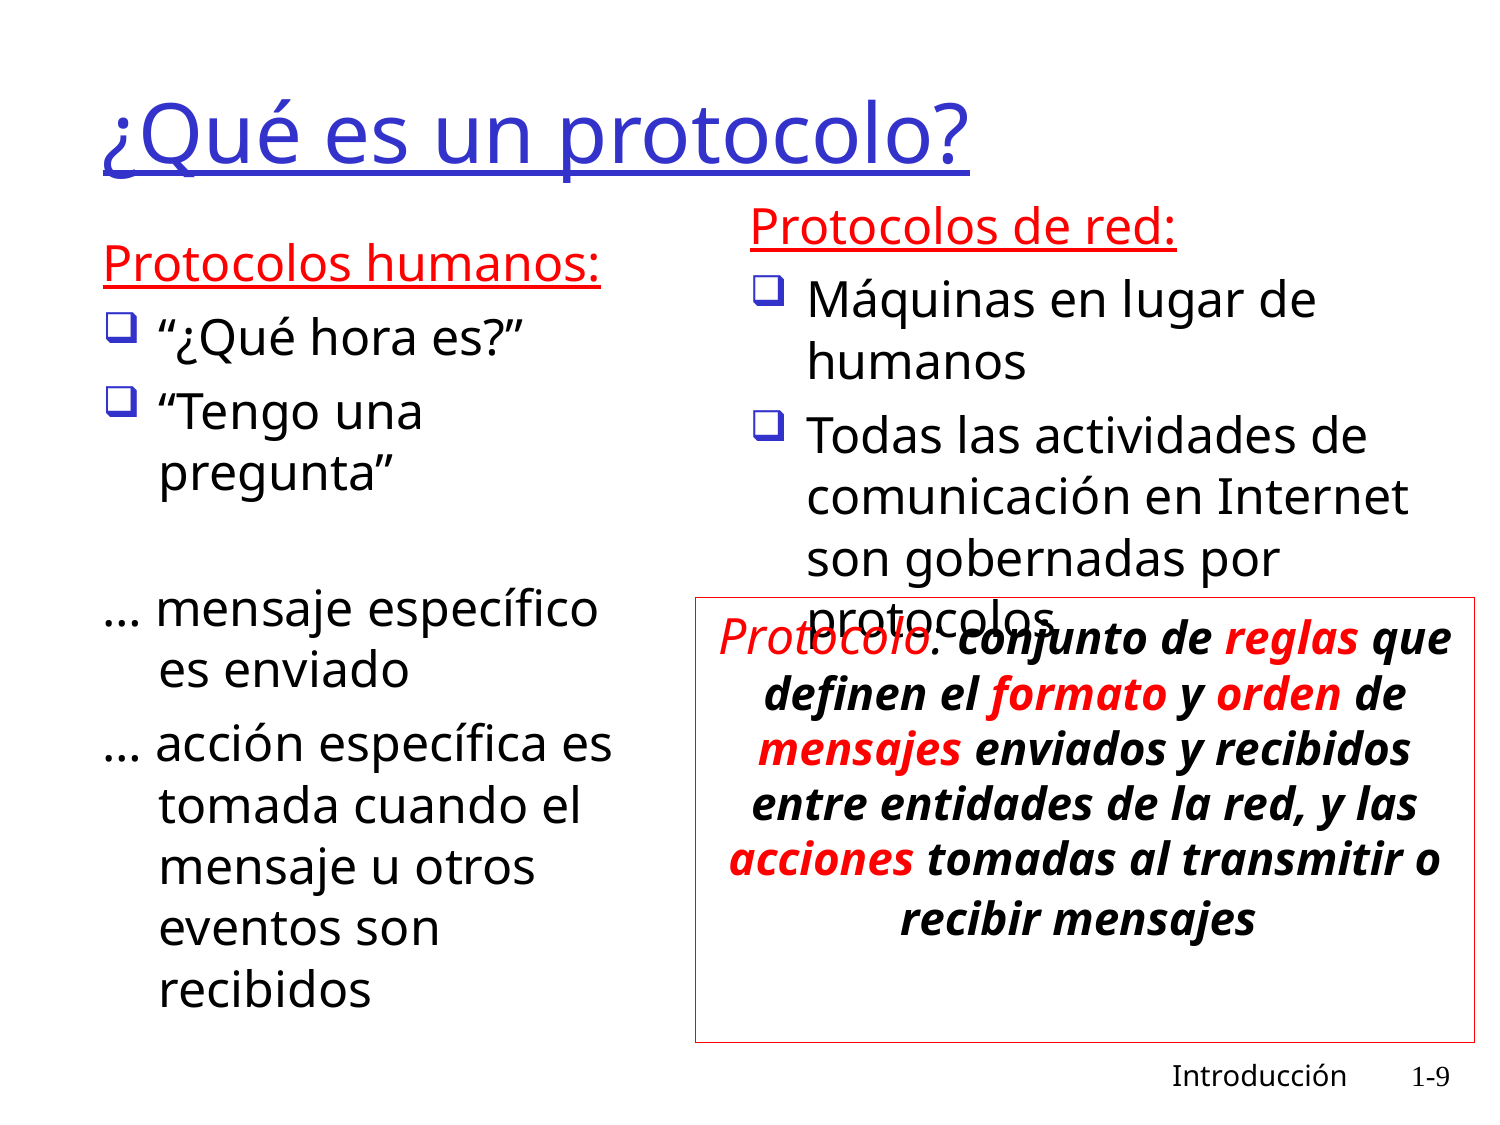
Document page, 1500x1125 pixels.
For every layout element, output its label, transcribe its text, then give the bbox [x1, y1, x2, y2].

list Protocolos de red: Máquinas en lugar de humanos Todas las actividades de comunicación en Internet son gobernadas por protocolos [734, 187, 1463, 597]
text_box 1-<number> [1362, 1050, 1466, 1125]
text_box Protocolo: conjunto de reglas que definen el formato y orden de mensajes enviados y recibidos entre entidades de la red, y las acciones tomadas al transmitir o recibir mensajes [695, 597, 1475, 1043]
text_box Introducción [887, 1050, 1362, 1125]
title ¿Qué es un protocolo? [87, 16, 1363, 247]
list Protocolos humanos: “¿Qué hora es?” “Tengo una pregunta” … mensaje específico es enviado … acción específica es tomada cuando el mensaje u otros eventos son recibidos [87, 224, 676, 988]
